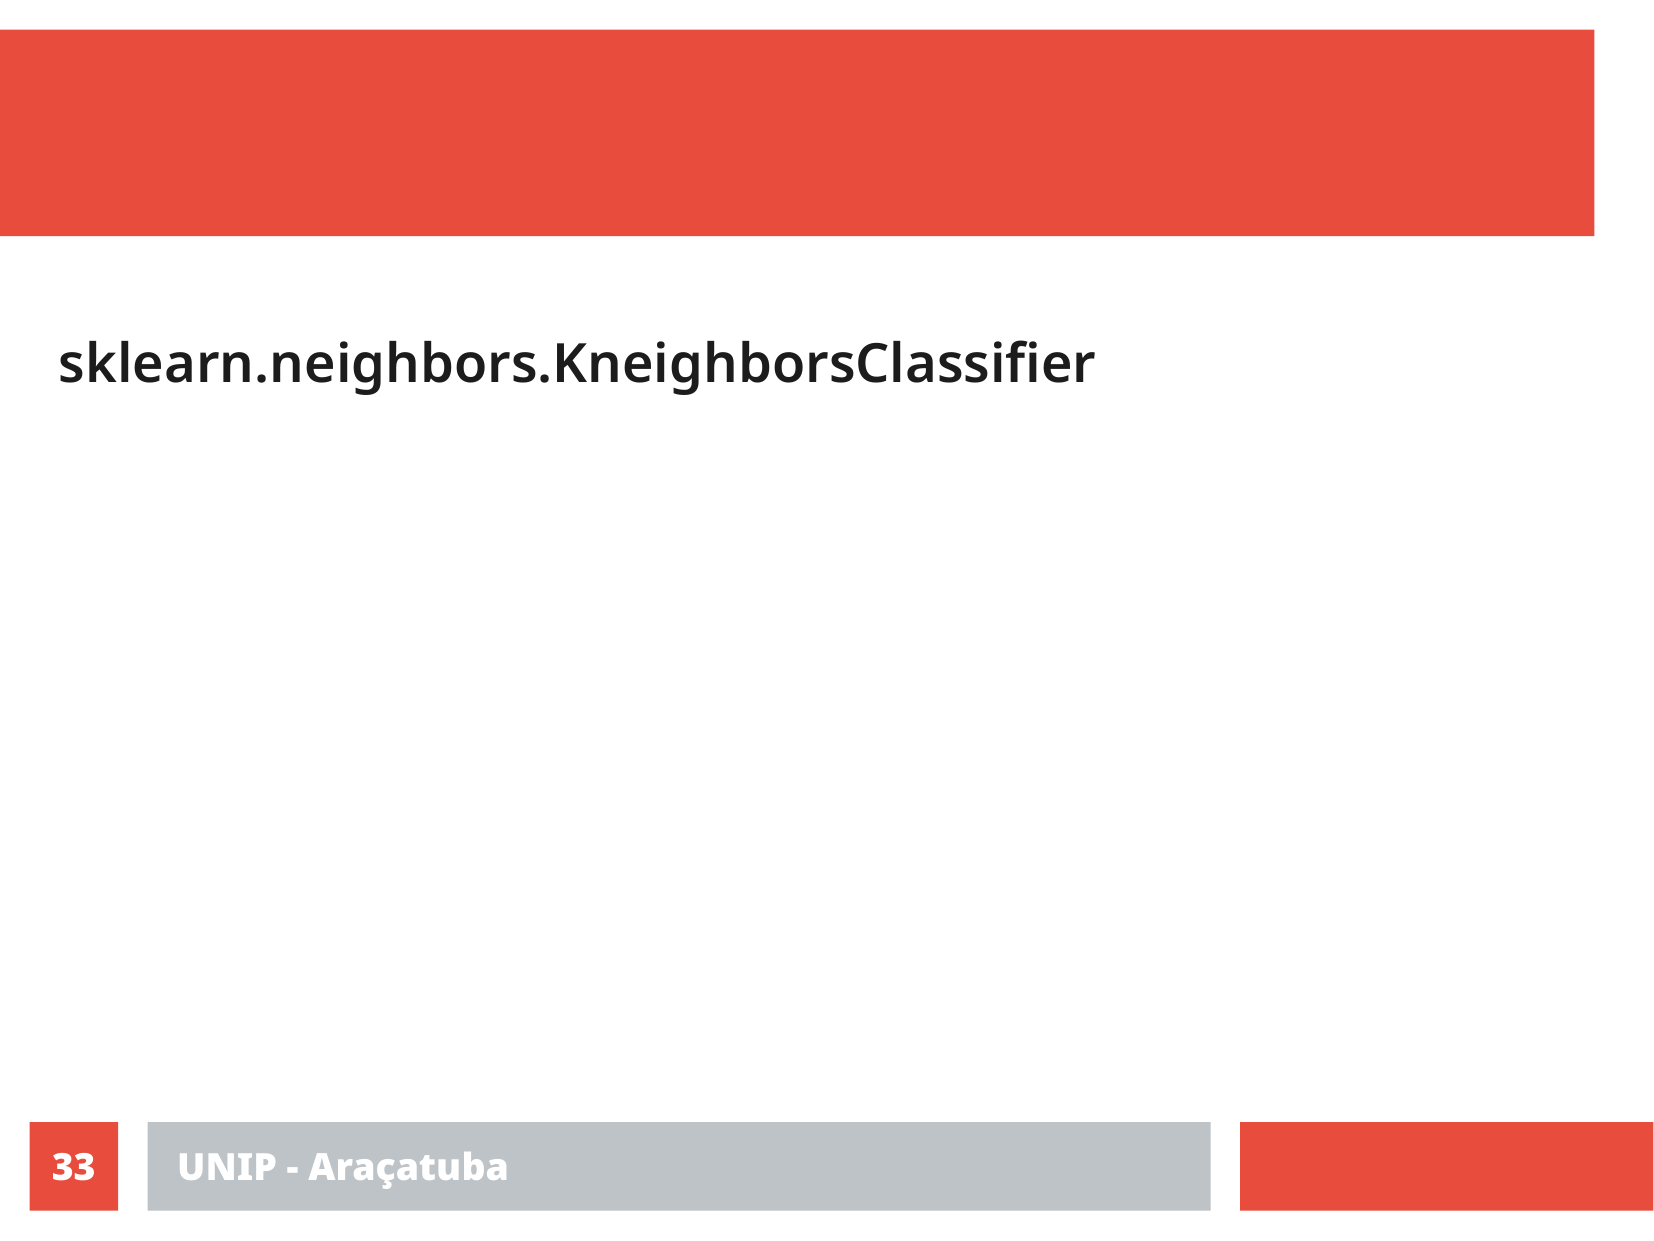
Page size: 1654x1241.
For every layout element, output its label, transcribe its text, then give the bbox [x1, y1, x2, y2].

list sklearn.neighbors.KneighborsClassifier [59, 324, 1565, 1093]
